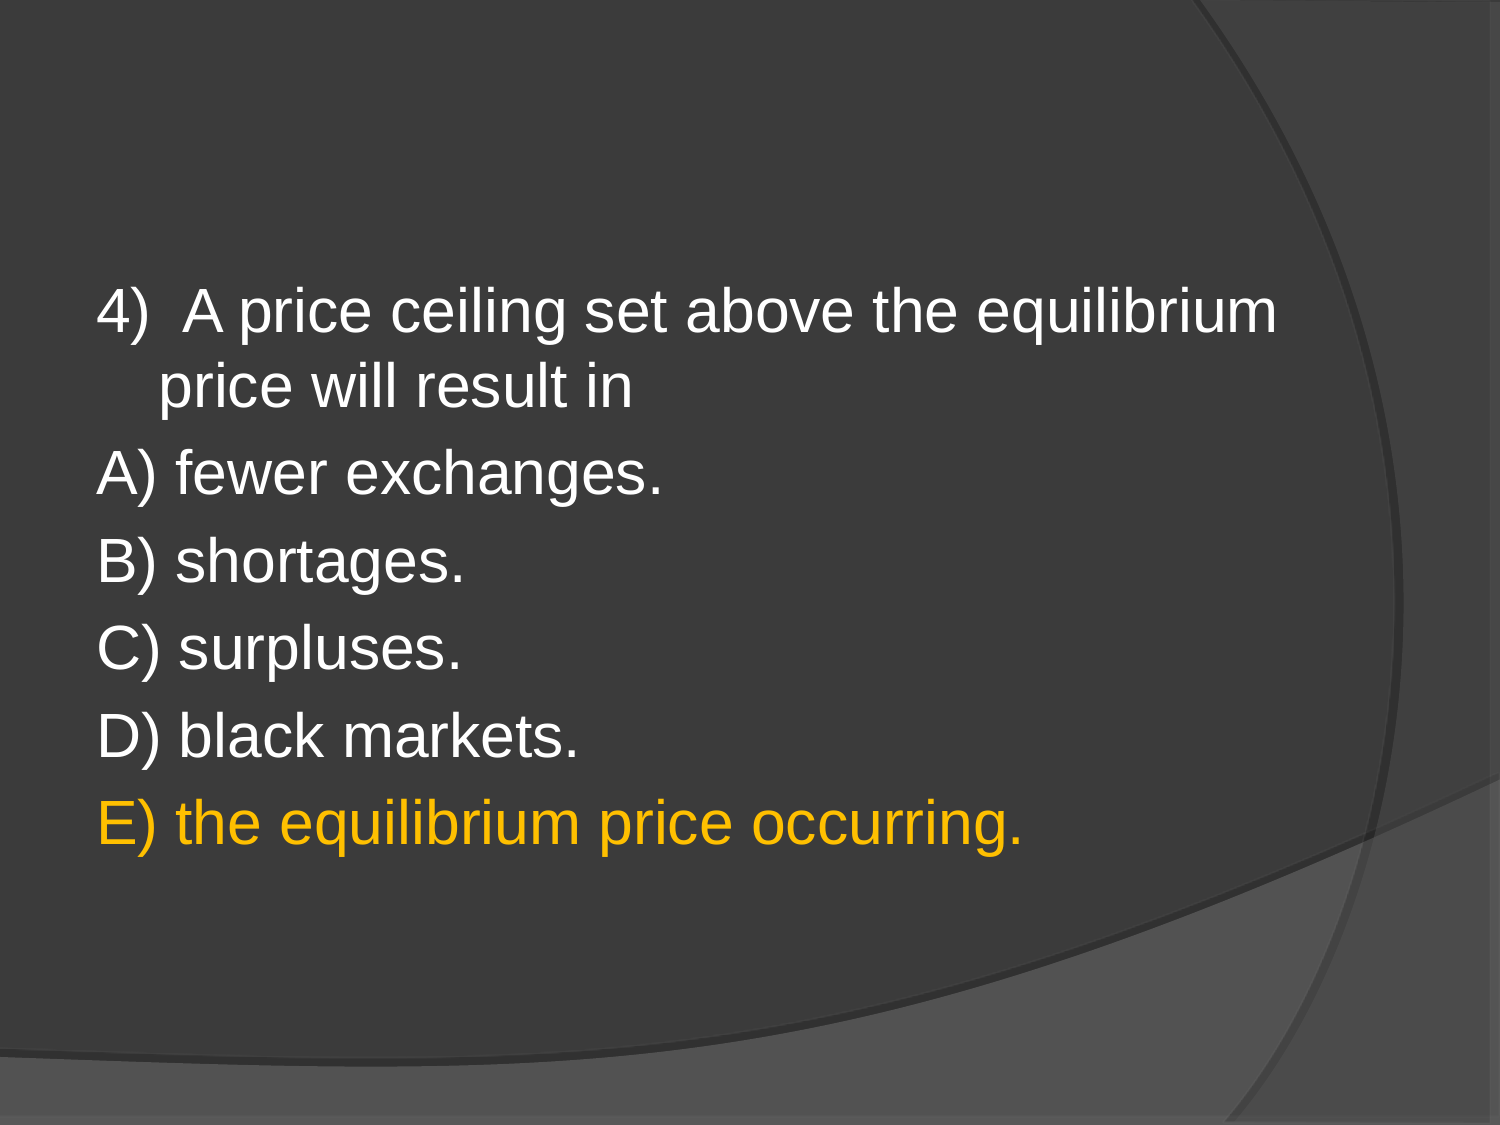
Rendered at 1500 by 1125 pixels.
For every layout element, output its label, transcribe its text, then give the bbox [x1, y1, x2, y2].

list 4) A price ceiling set above the equilibrium price will result in A) fewer exchanges. B) shortages. C) surpluses. D) black markets. E) the equilibrium price occurring. [75, 262, 1300, 1005]
